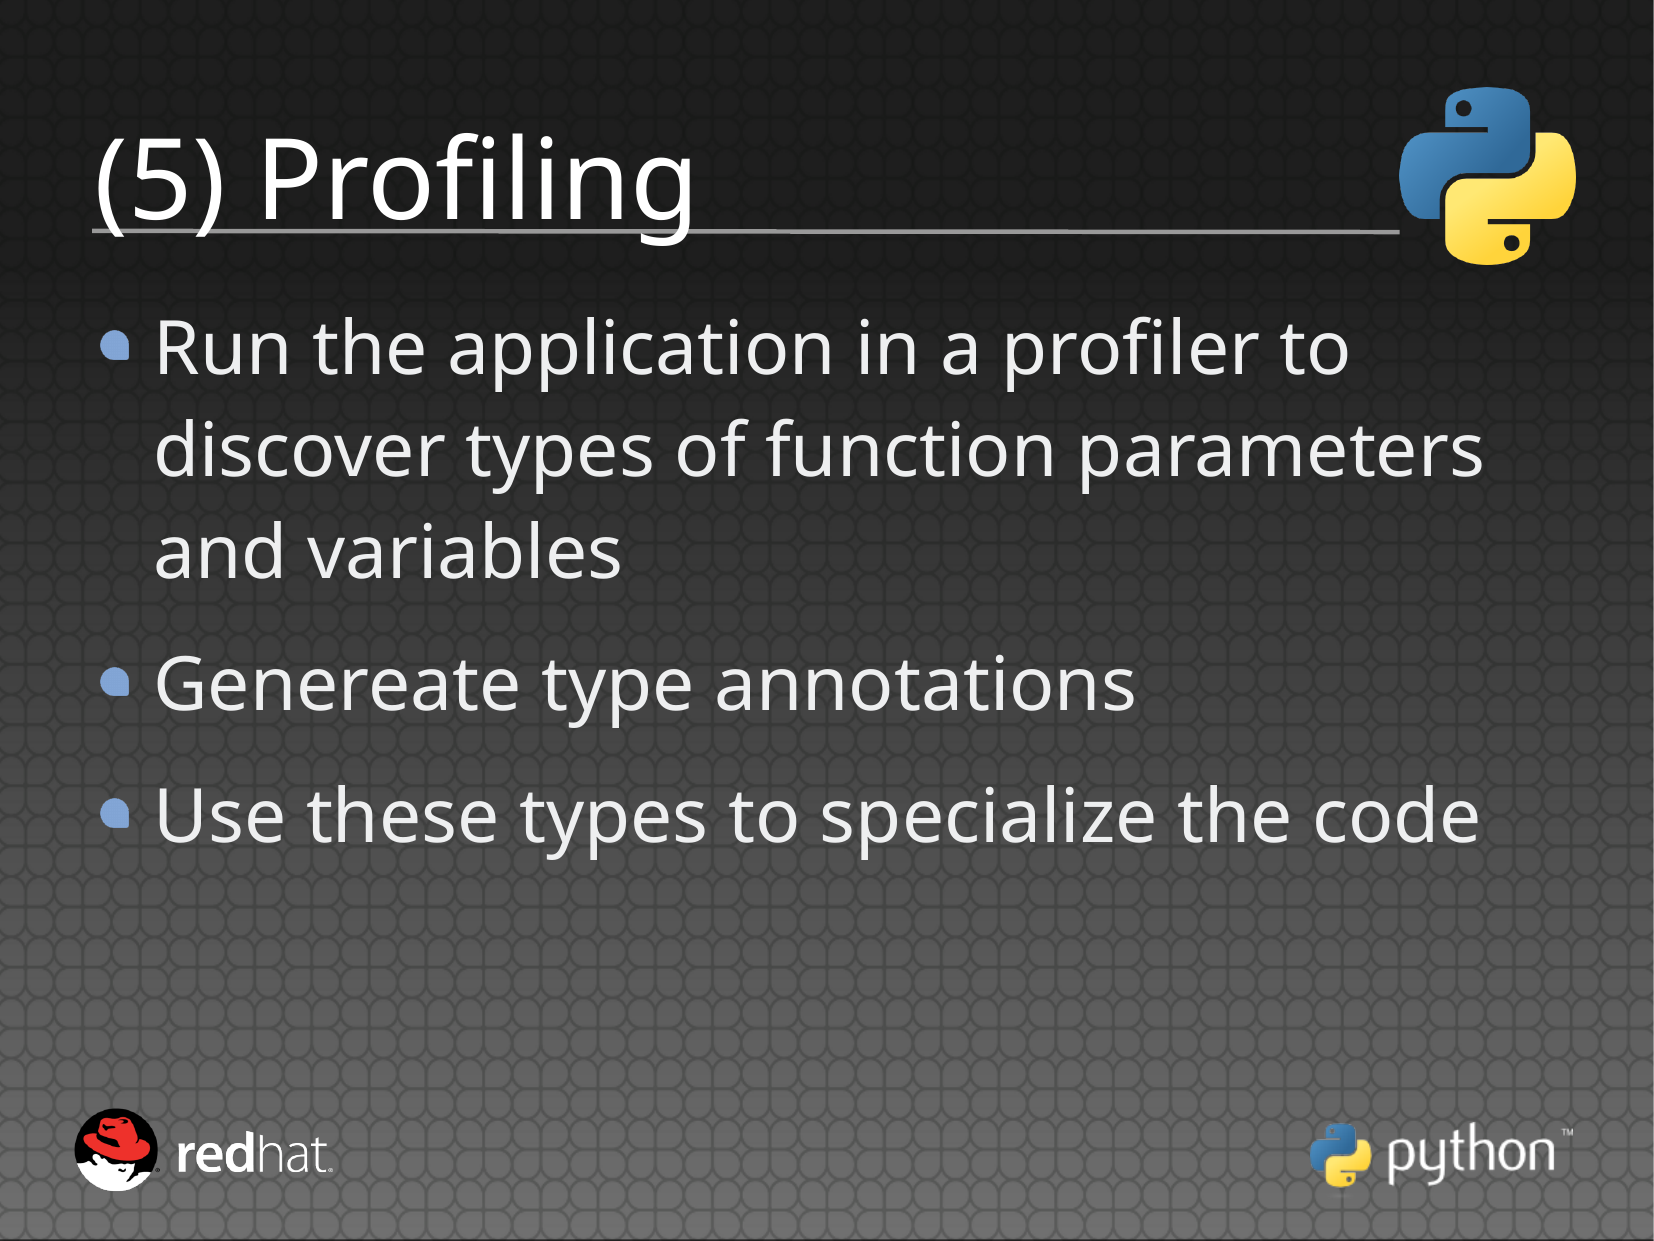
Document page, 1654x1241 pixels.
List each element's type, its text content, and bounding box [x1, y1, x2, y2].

list Run the application in a profiler to discover types of function parameters and variables Genereate type annotations Use these types to specialize the code [82, 293, 1571, 1034]
title (5) Profiling [94, 100, 1426, 251]
picture [0, 0, 1654, 1241]
